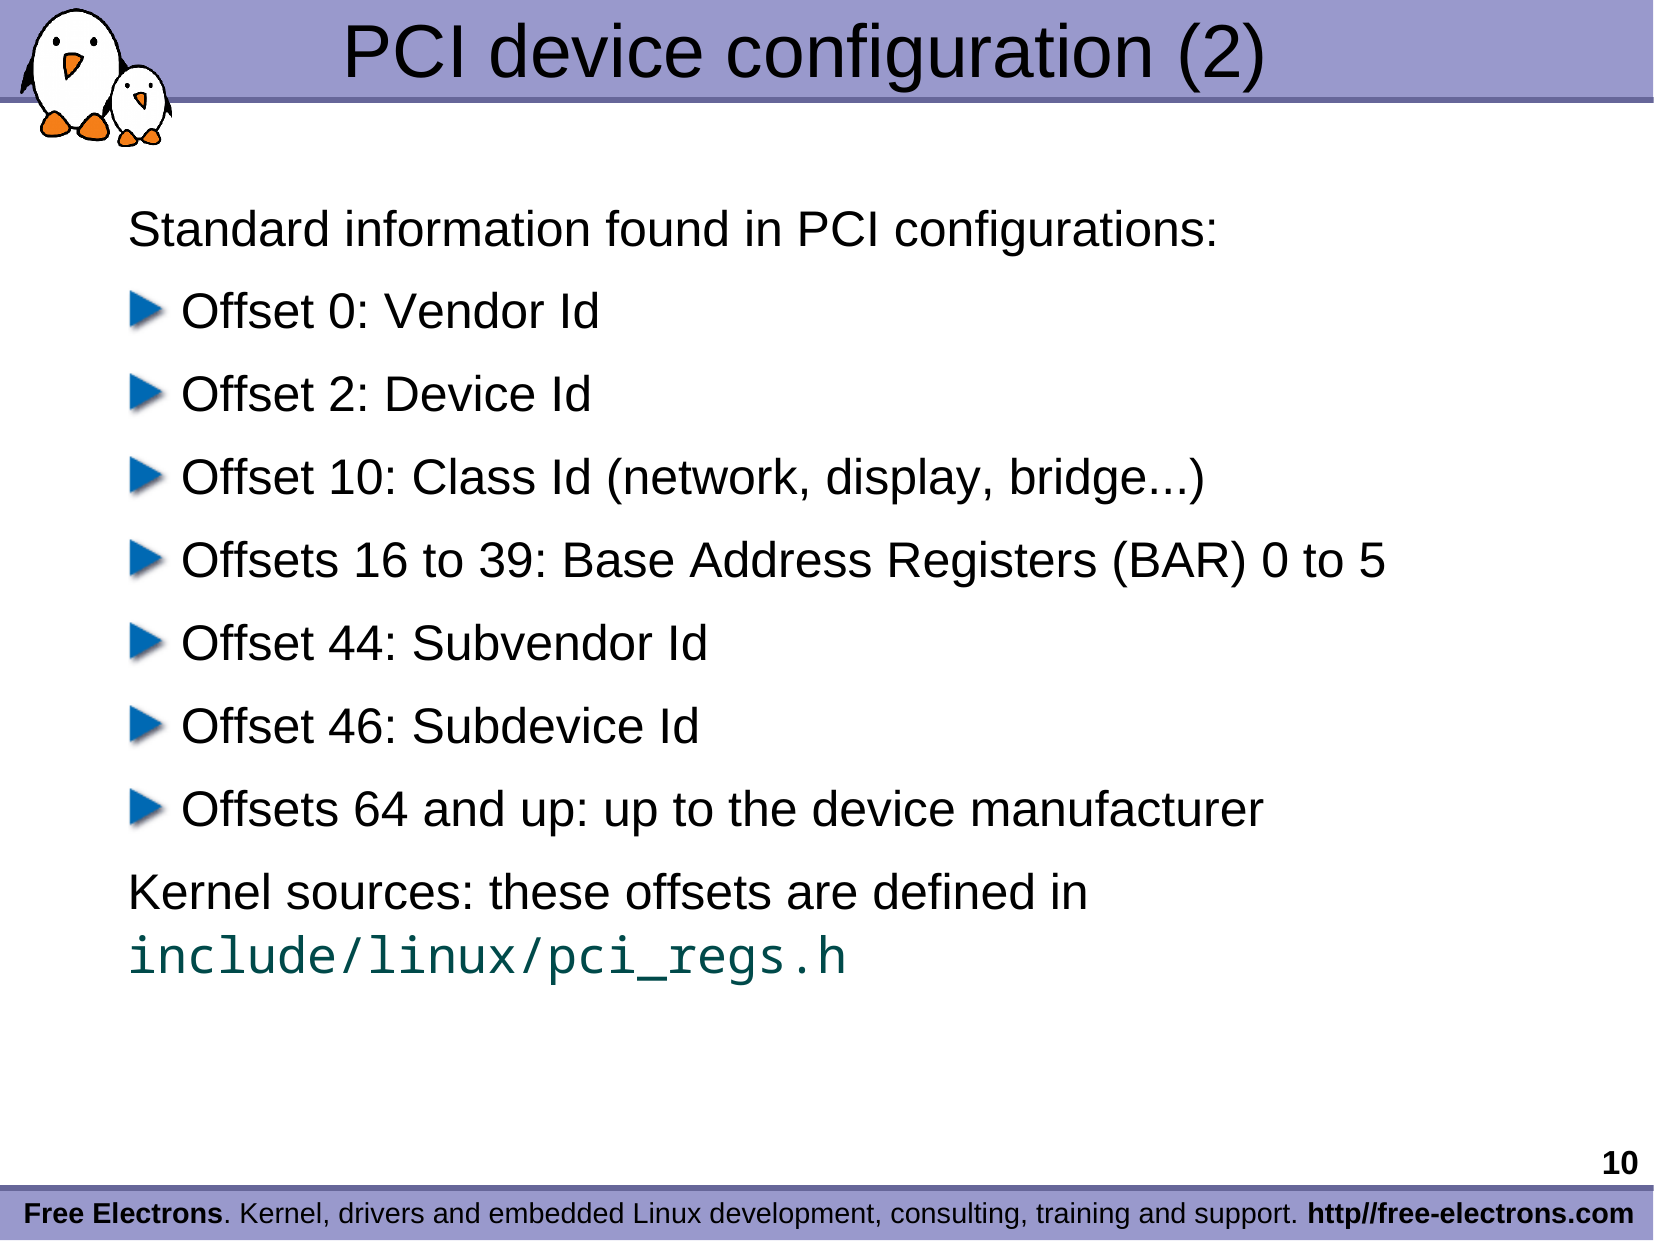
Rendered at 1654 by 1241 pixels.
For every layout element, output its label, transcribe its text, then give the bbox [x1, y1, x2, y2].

picture [20, 8, 172, 147]
list Standard information found in PCI configurations: Offset 0: Vendor Id Offset 2: Device Id Offset 10: Class Id (network, display, bridge...) Offsets 16 to 39: Base Address Registers (BAR) 0 to 5 Offset 44: Subvendor Id Offset 46: Subdevice Id Offsets 64 and up: up to the device manufacturer Kernel sources: these offsets are defined in include/linux/pci_regs.h [109, 200, 1522, 1051]
title PCI device configuration (2) [60, 0, 1551, 104]
